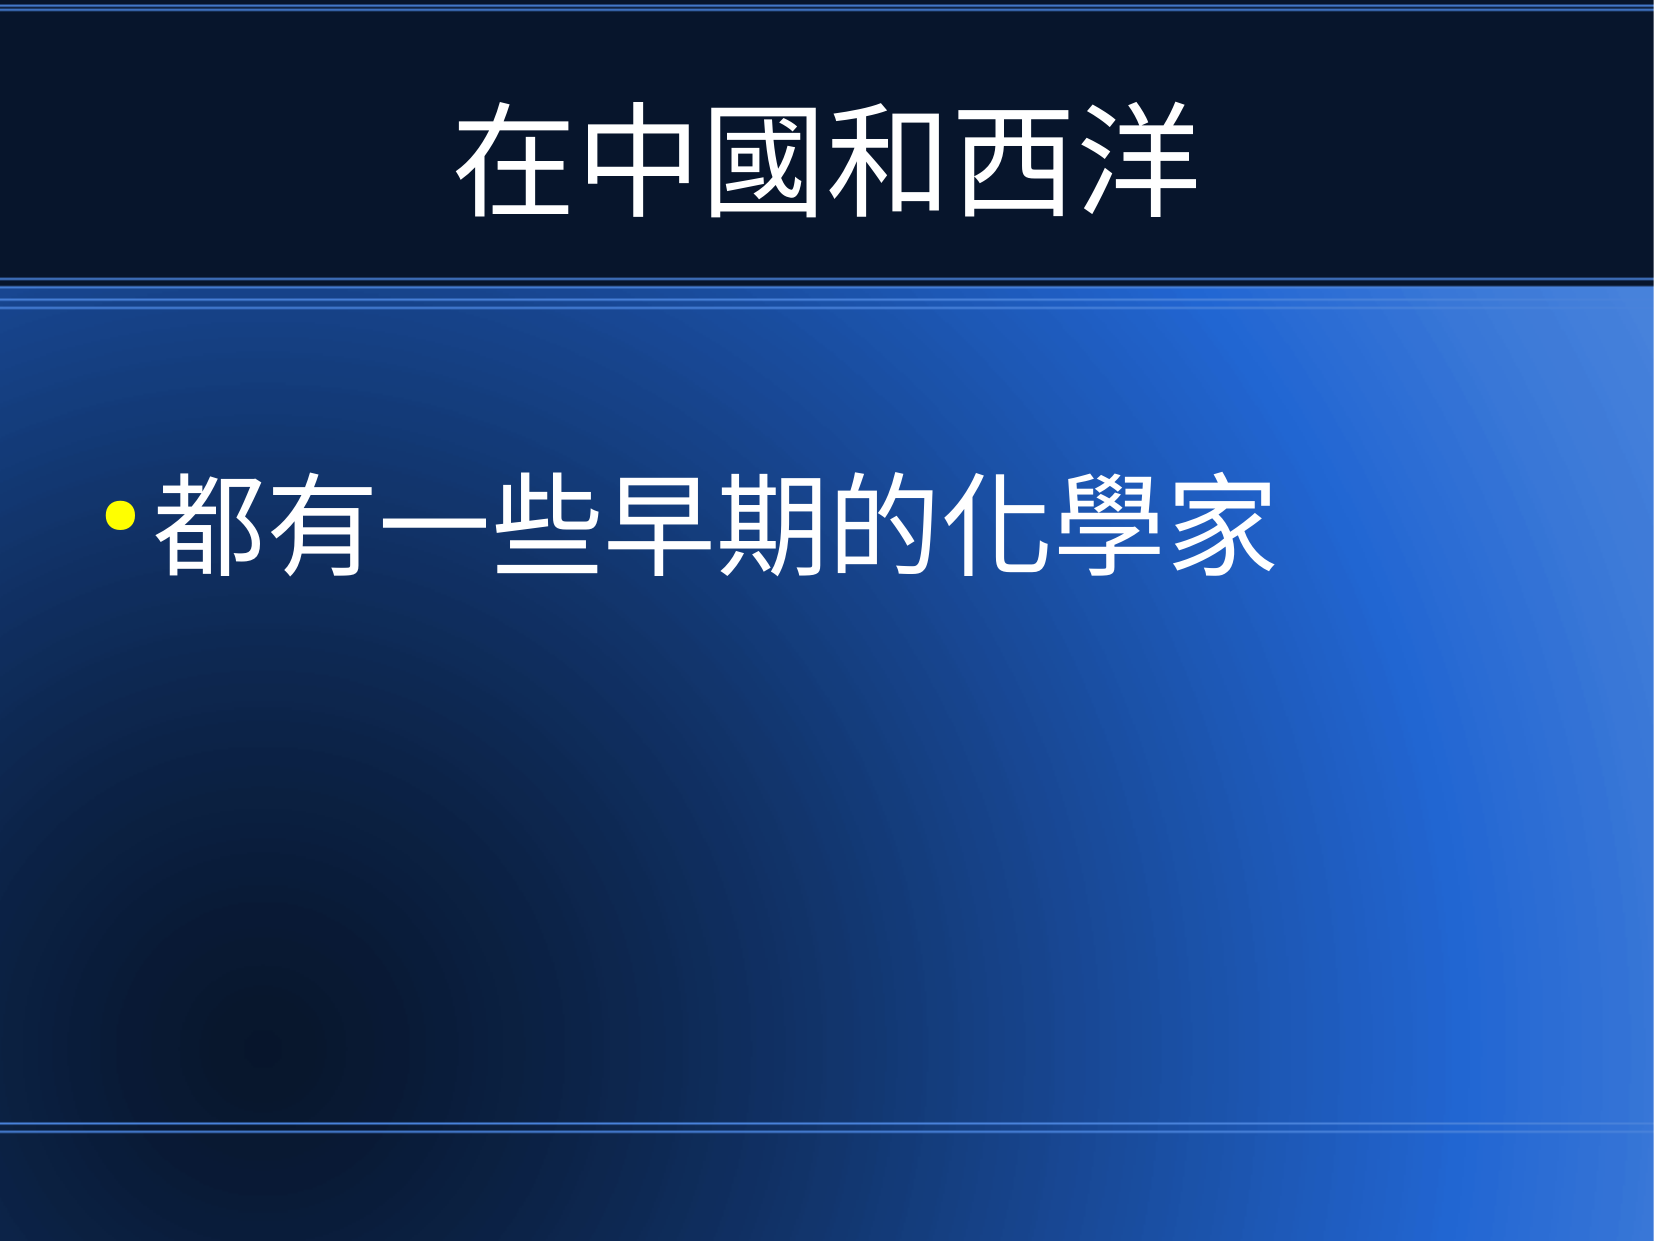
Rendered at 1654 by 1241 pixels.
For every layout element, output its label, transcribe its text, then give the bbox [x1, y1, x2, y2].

title 在中國和西洋 [82, 49, 1571, 257]
picture [0, 0, 1654, 1241]
list 都有一些早期的化學家 [82, 355, 1571, 1241]
